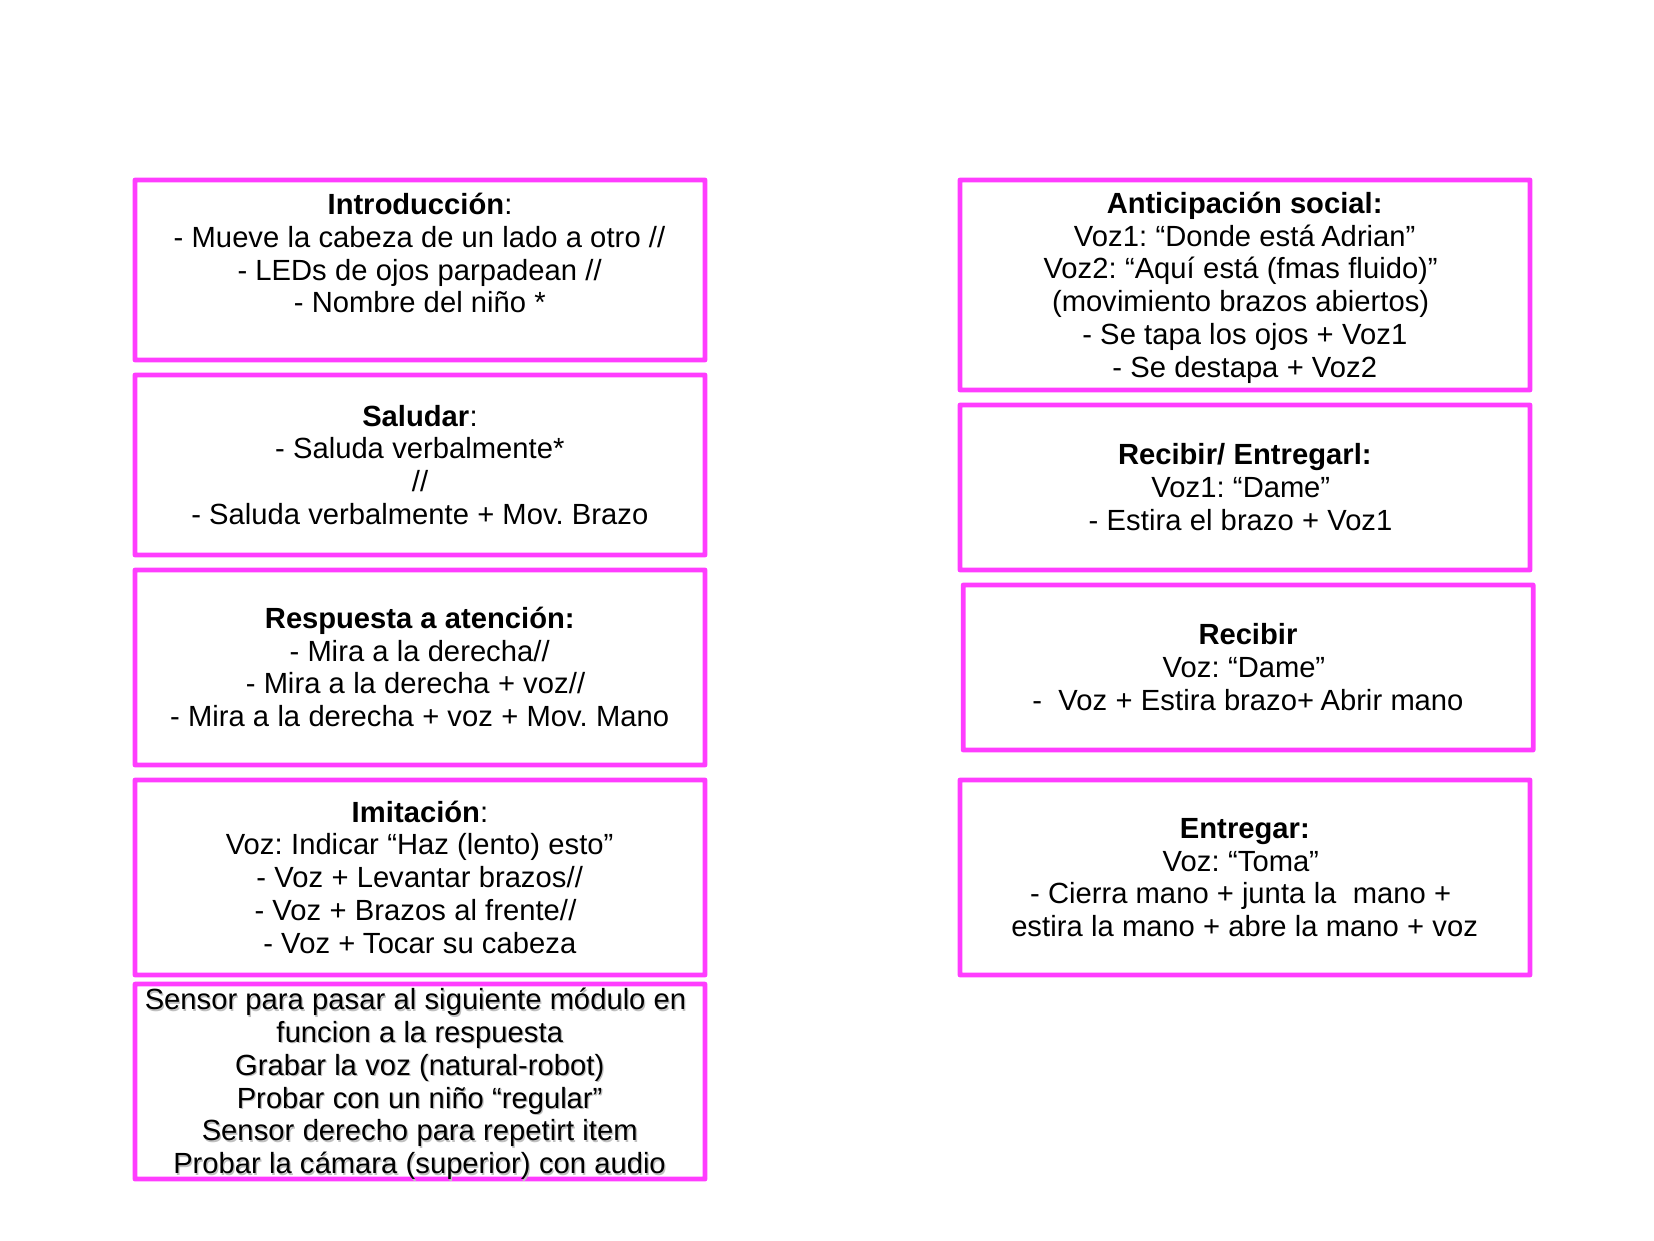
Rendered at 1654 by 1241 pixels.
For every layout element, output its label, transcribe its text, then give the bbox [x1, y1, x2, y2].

text_box Respuesta a atención: - Mira a la derecha// - Mira a la derecha + voz// - Mira a la derecha + voz + Mov. Mano [135, 570, 706, 766]
text_box Sensor para pasar al siguiente módulo en funcion a la respuesta Grabar la voz (natural-robot) Probar con un niño “regular” Sensor derecho para repetirt item Probar la cámara (superior) con audio [135, 984, 706, 1180]
text_box Introducción: - Mueve la cabeza de un lado a otro // - LEDs de ojos parpadean // - Nombre del niño * [135, 180, 706, 361]
text_box Recibir/ Entregarl: Voz1: “Dame” - Estira el brazo + Voz1 [960, 405, 1531, 571]
text_box Entregar: Voz: “Toma” - Cierra mano + junta la mano + estira la mano + abre la mano + voz [960, 780, 1531, 976]
text_box Anticipación social: Voz1: “Donde está Adrian” Voz2: “Aquí está (fmas fluido)” (movimiento brazos abiertos) - Se tapa los ojos + Voz1 - Se destapa + Voz2 [960, 180, 1531, 391]
text_box Recibir Voz: “Dame” - Voz + Estira brazo+ Abrir mano [963, 585, 1534, 751]
text_box Saludar: - Saluda verbalmente* // - Saluda verbalmente + Mov. Brazo [135, 375, 706, 556]
text_box Imitación: Voz: Indicar “Haz (lento) esto” - Voz + Levantar brazos// - Voz + Brazos al frente// - Voz + Tocar su cabeza [135, 780, 706, 976]
